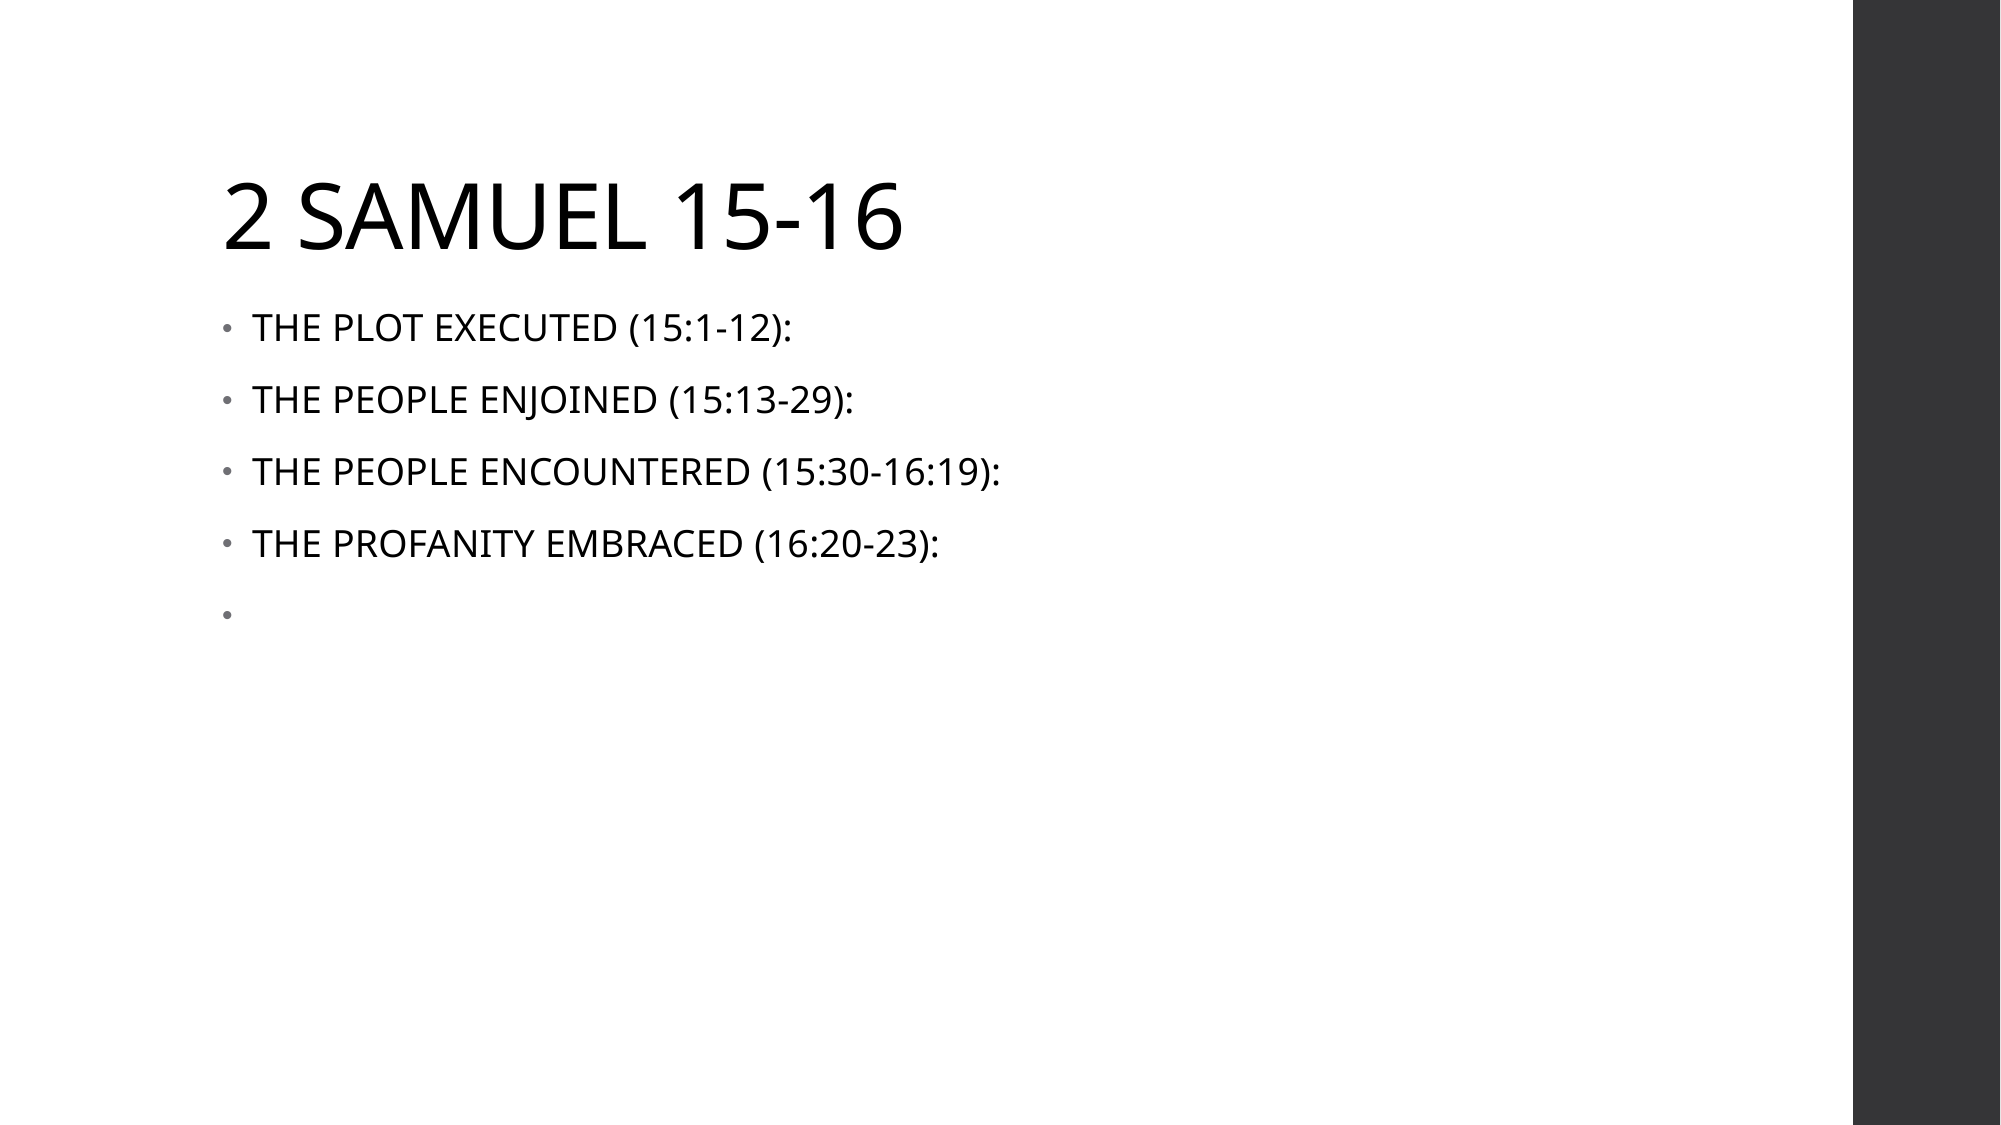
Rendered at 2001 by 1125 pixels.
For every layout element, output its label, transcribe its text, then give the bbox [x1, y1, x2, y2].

list THE PLOT EXECUTED (15:1-12): THE PEOPLE ENJOINED (15:13-29): THE PEOPLE ENCOUNTERED (15:30-16:19): THE PROFANITY EMBRACED (16:20-23): [206, 299, 1617, 1014]
title 2 SAMUEL 15-16 [206, 60, 1797, 278]
